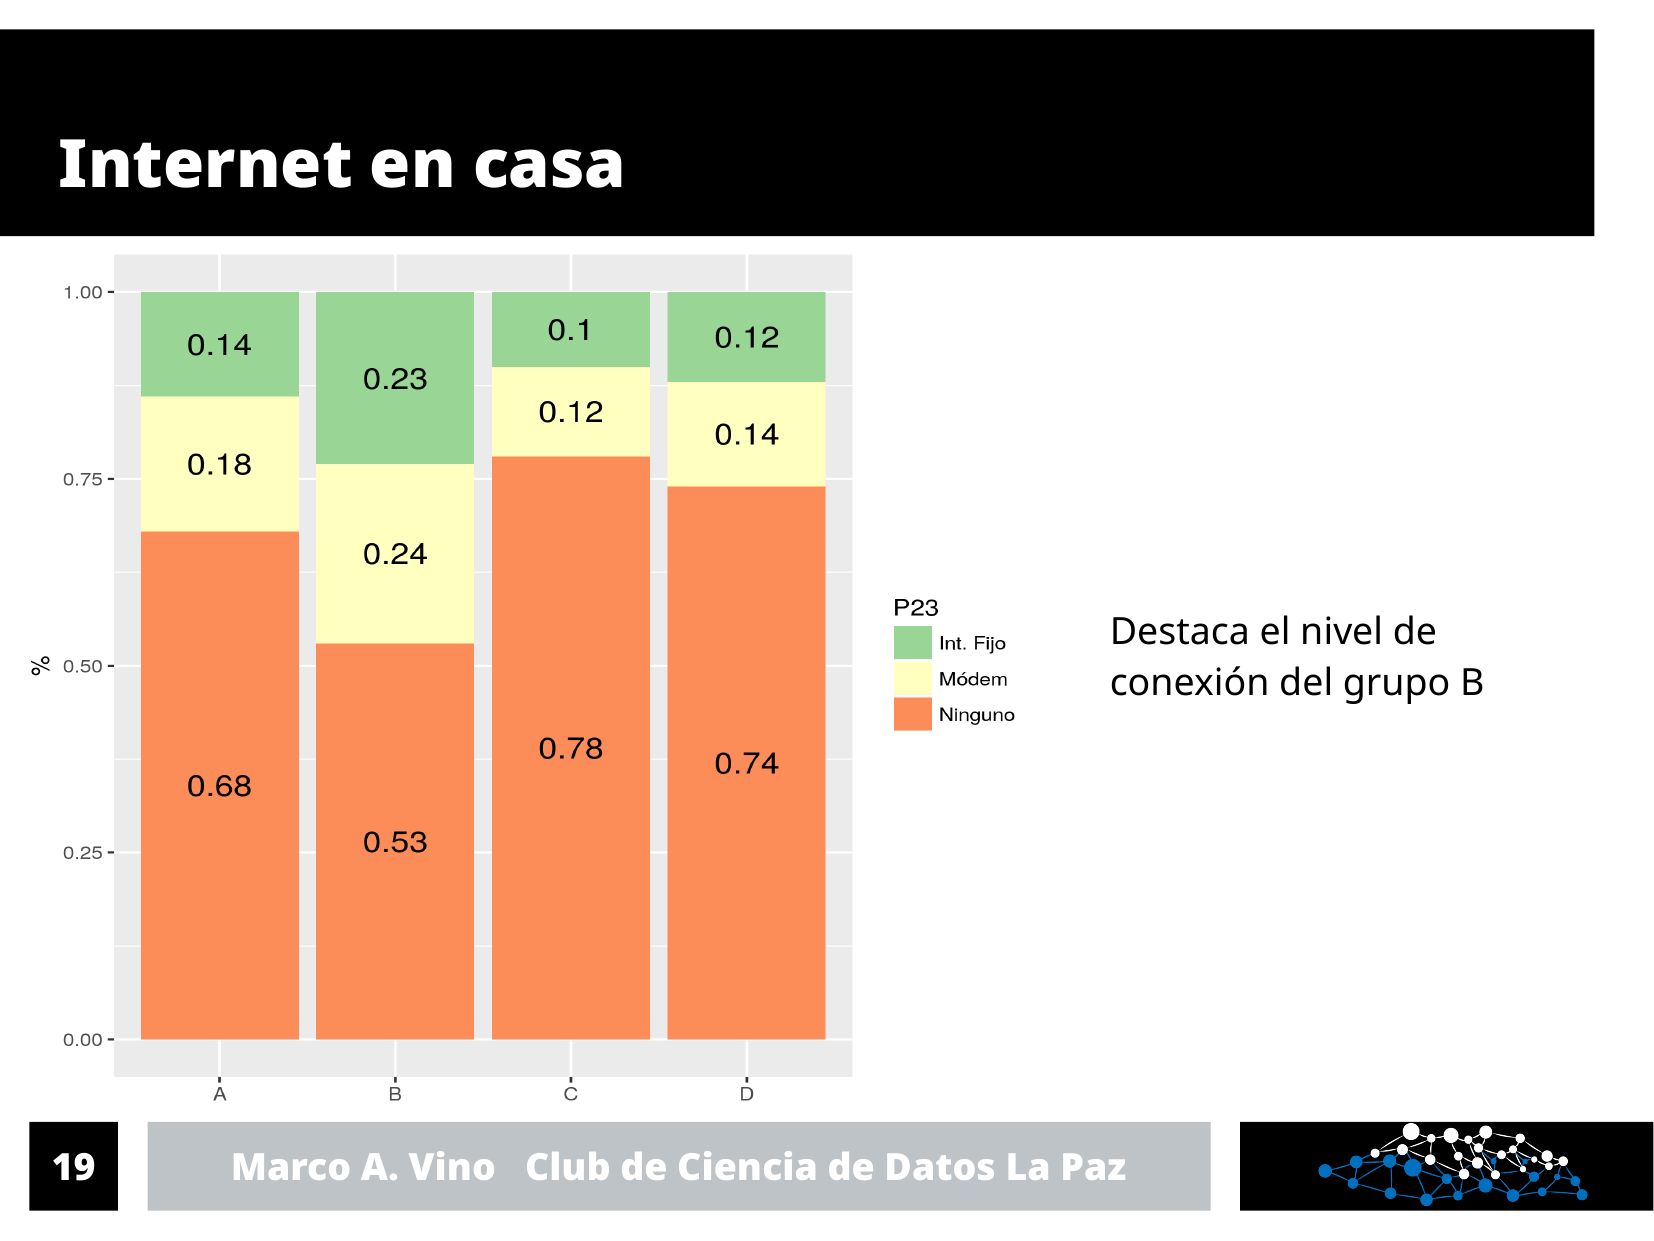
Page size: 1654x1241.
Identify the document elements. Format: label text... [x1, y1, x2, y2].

text_box Destaca el nivel de conexión del grupo B [1095, 596, 1546, 699]
picture [1310, 1107, 1599, 1225]
picture [17, 243, 1041, 1108]
title Internet en casa [58, 58, 1595, 207]
